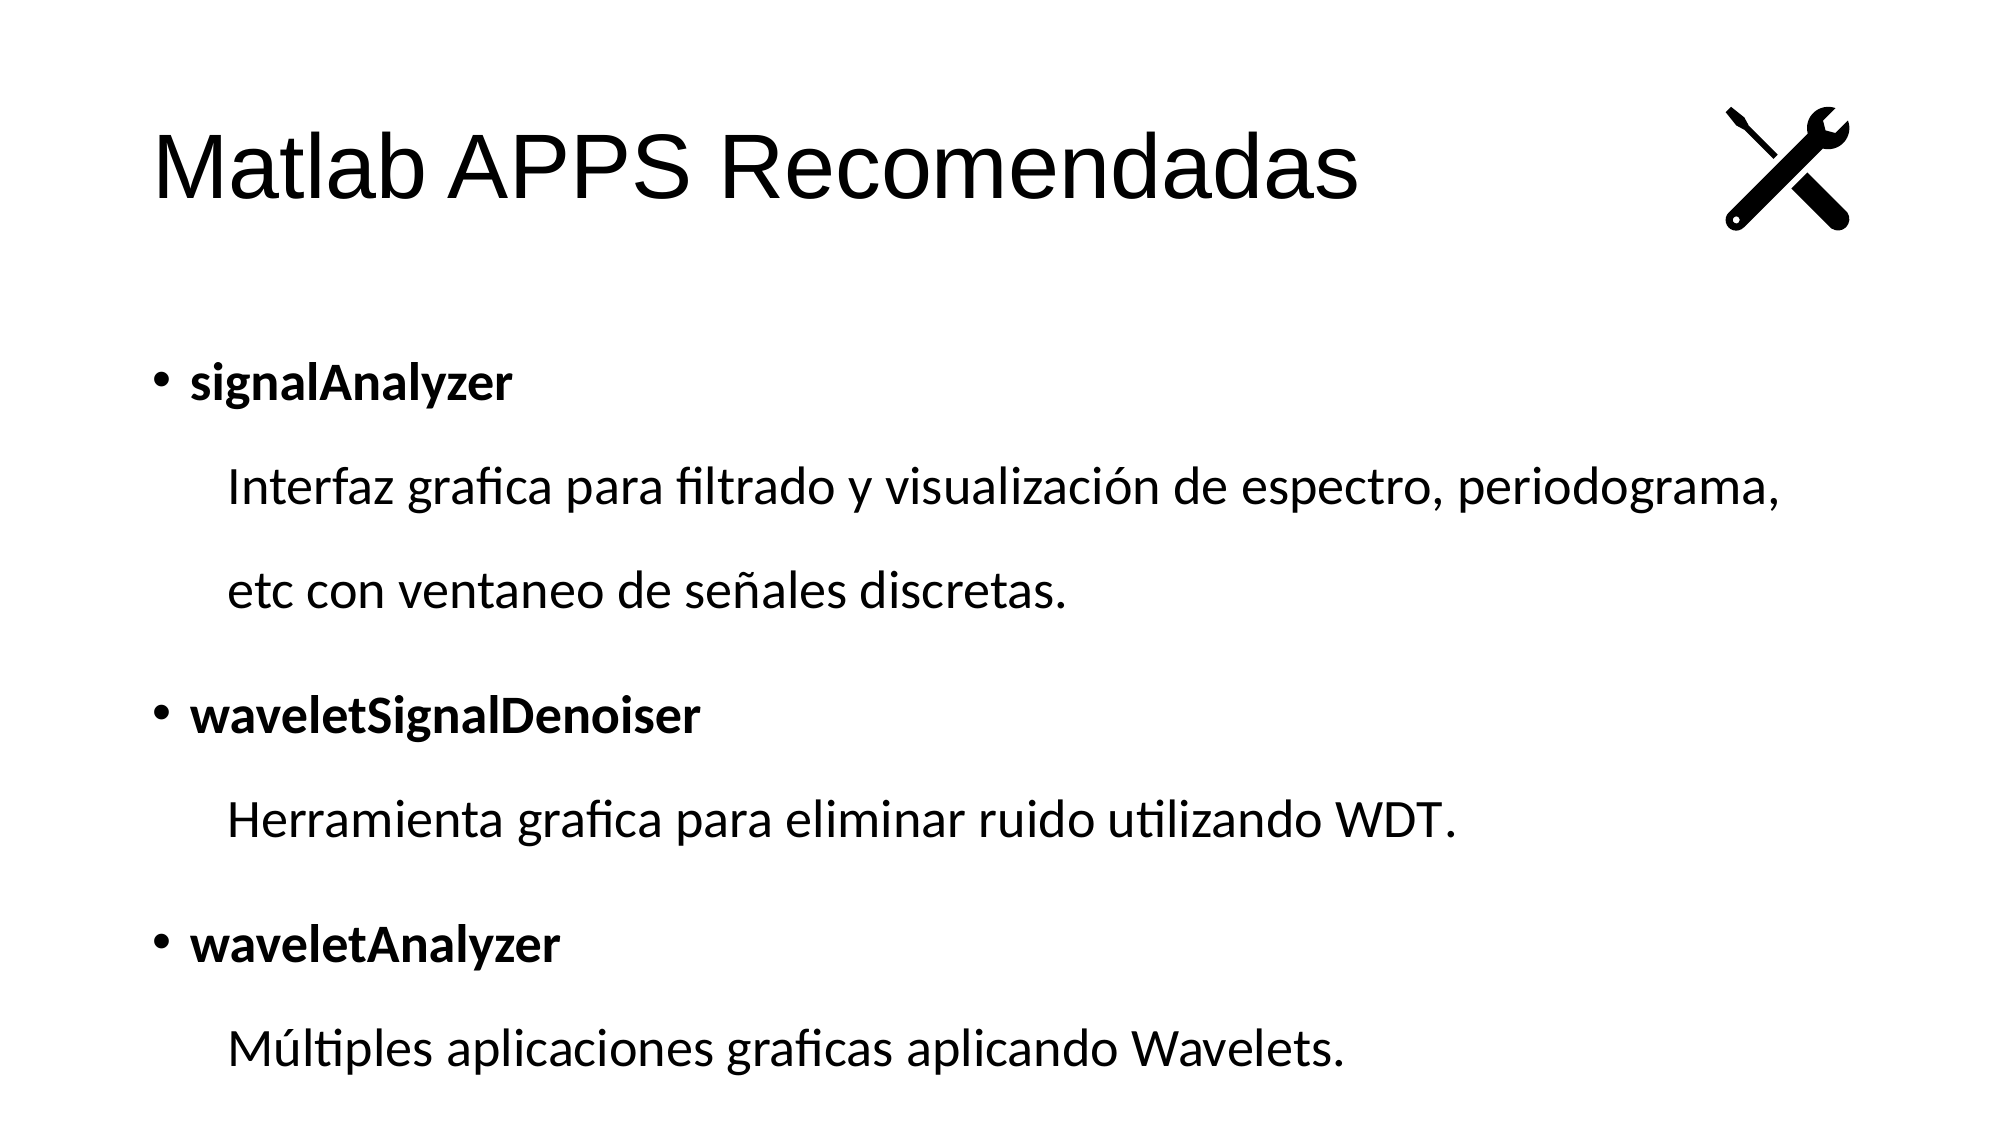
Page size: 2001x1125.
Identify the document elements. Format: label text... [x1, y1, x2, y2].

picture [1712, 93, 1863, 244]
title Matlab APPS Recomendadas [137, 59, 1863, 278]
list signalAnalyzer Interfaz grafica para filtrado y visualización de espectro, periodograma, etc con ventaneo de señales discretas. waveletSignalDenoiser Herramienta grafica para eliminar ruido utilizando WDT. waveletAnalyzer Múltiples aplicaciones graficas aplicando Wavelets. [137, 299, 1863, 1107]
